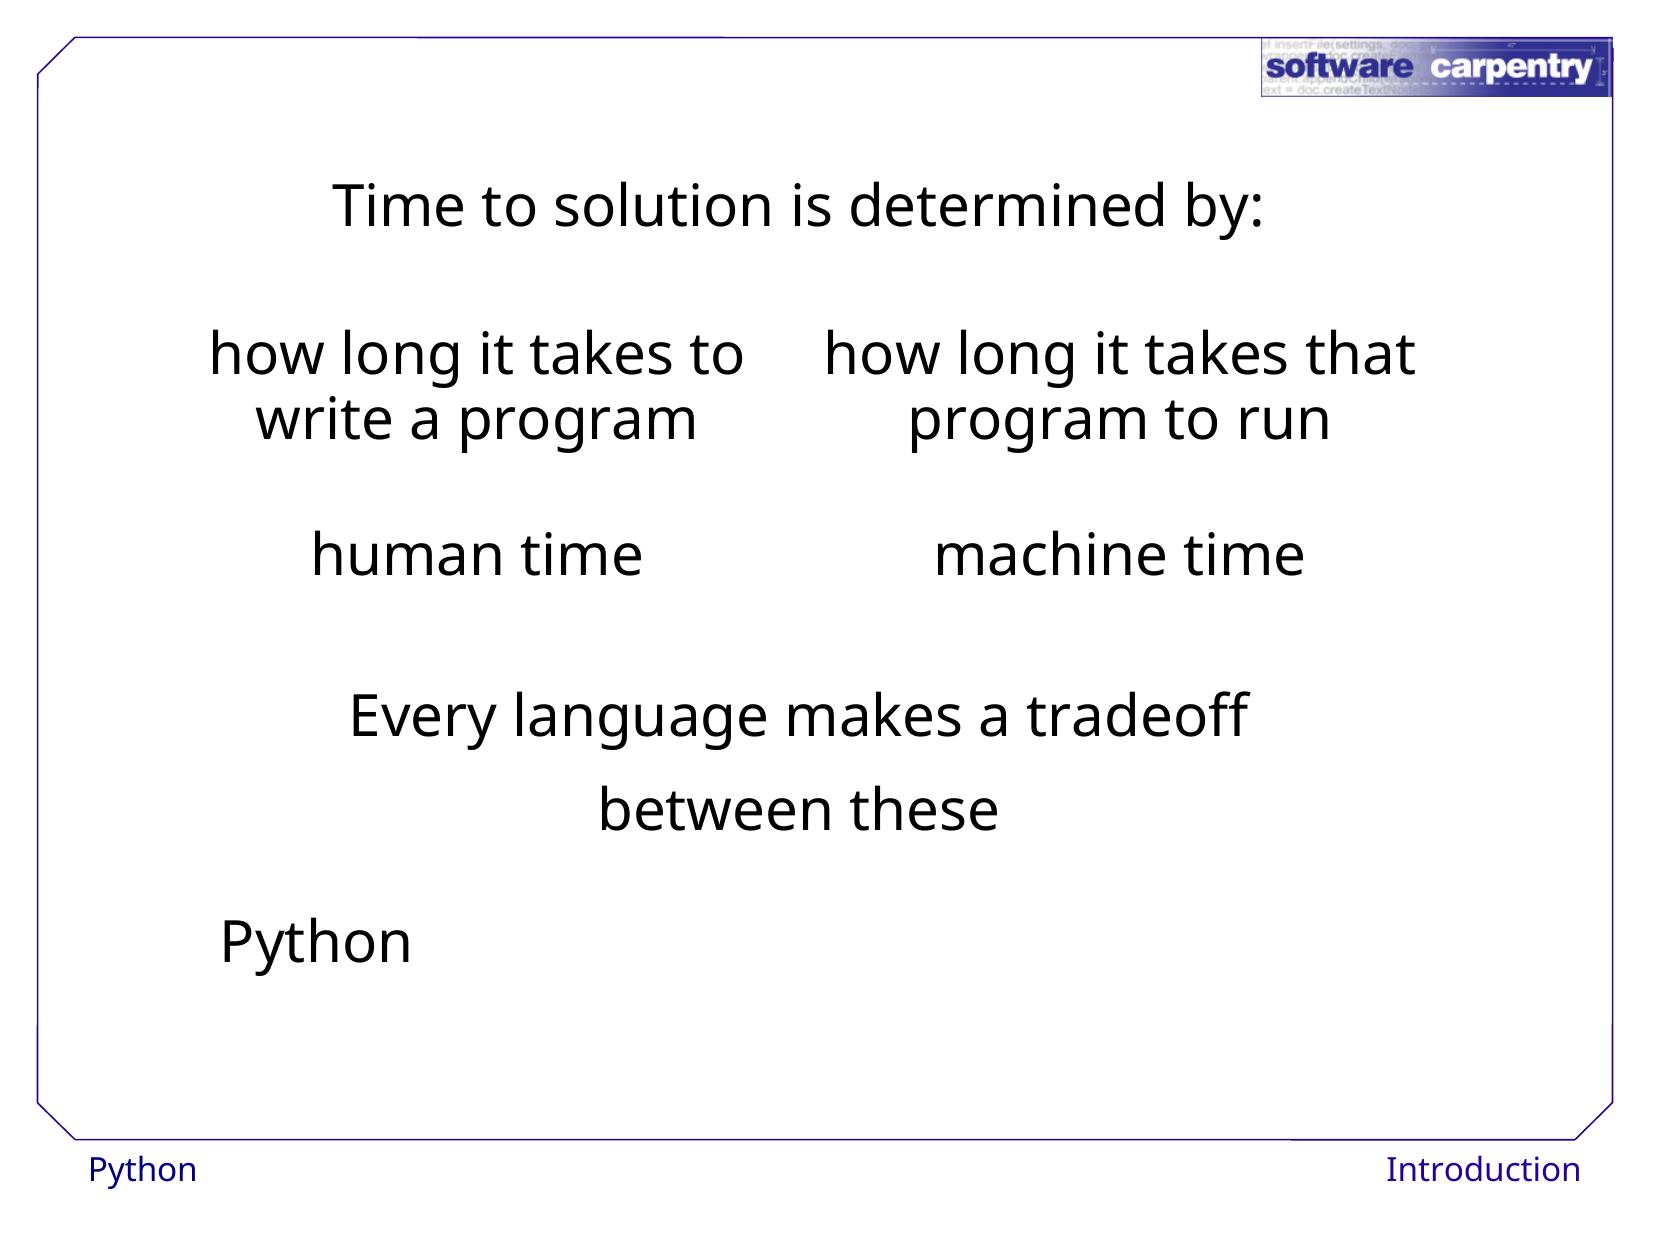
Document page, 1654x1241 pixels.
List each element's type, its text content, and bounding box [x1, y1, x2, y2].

picture [1261, 39, 1613, 97]
table_cell machine time [799, 516, 1441, 676]
table_cell [477, 903, 1120, 1078]
table_header Time to solution is determined by: [156, 166, 1441, 315]
table_cell human time [156, 516, 799, 676]
table_cell how long it takes to write a program [156, 315, 799, 516]
table_cell how long it takes that program to run [799, 315, 1441, 516]
table_cell Python [156, 903, 477, 1078]
table_cell [1120, 903, 1441, 1078]
table_cell Every language makes a tradeoff between these [156, 676, 1441, 903]
